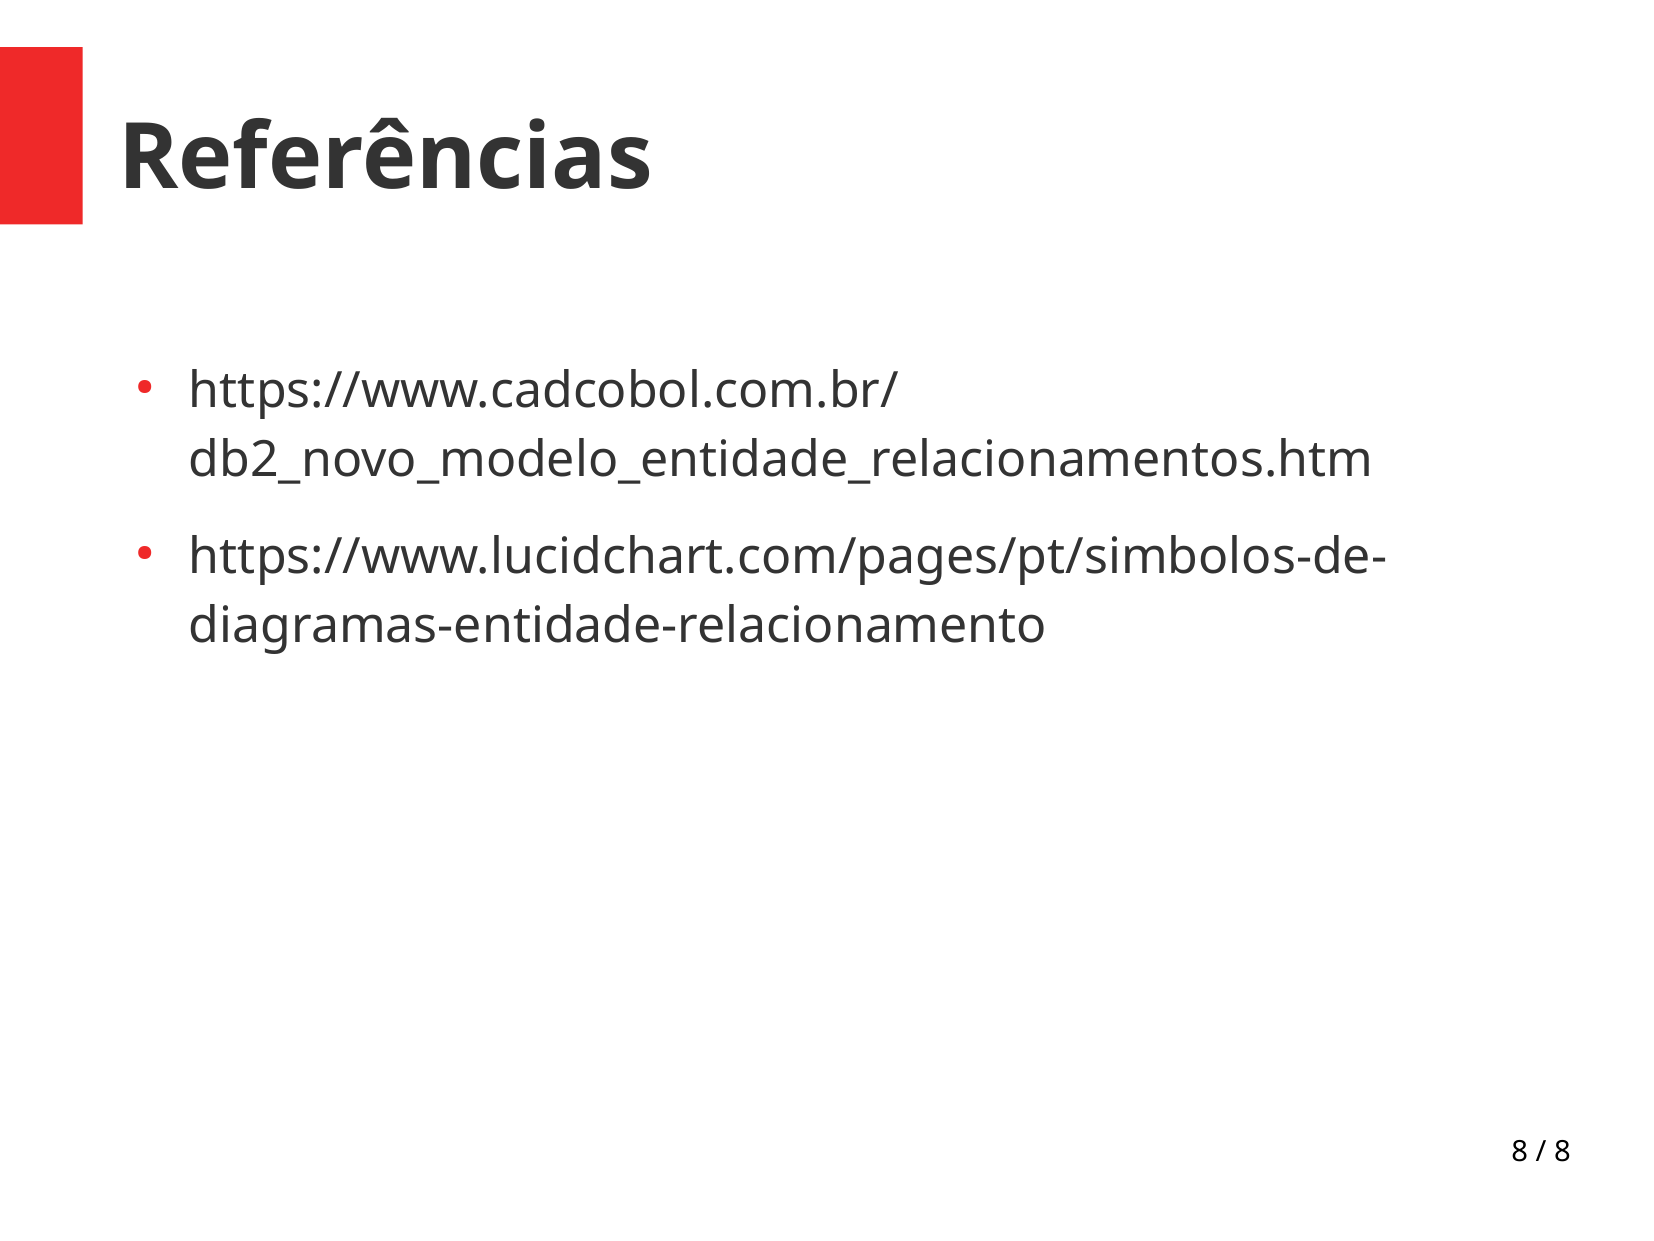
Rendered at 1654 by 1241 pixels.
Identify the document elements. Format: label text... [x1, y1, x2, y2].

list https://www.cadcobol.com.br/db2_novo_modelo_entidade_relacionamentos.htm https://www.lucidchart.com/pages/pt/simbolos-de-diagramas-entidade-relacionamento [118, 354, 1536, 1074]
title Referências [118, 49, 1571, 257]
